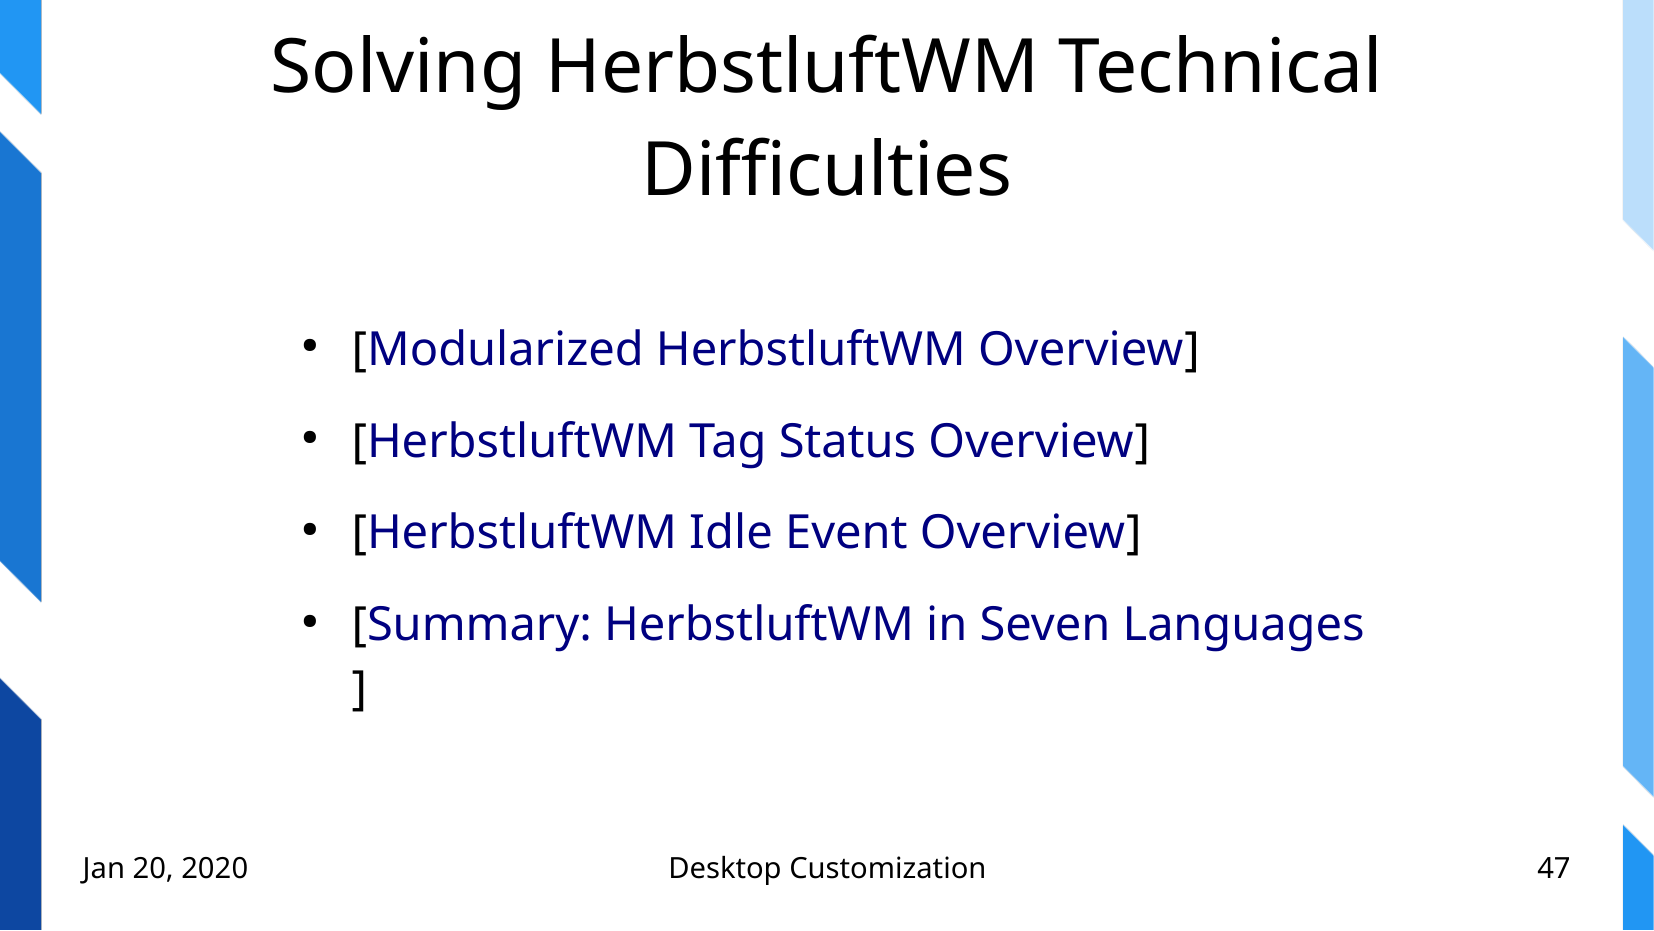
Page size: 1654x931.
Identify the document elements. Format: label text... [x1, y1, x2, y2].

picture [0, 0, 1654, 930]
title Solving HerbstluftWM Technical Difficulties [82, 37, 1571, 193]
list [Modularized HerbstluftWM Overview] [HerbstluftWM Tag Status Overview] [HerbstluftWM Idle Event Overview] [Summary: HerbstluftWM in Seven Languages] [285, 315, 1381, 758]
